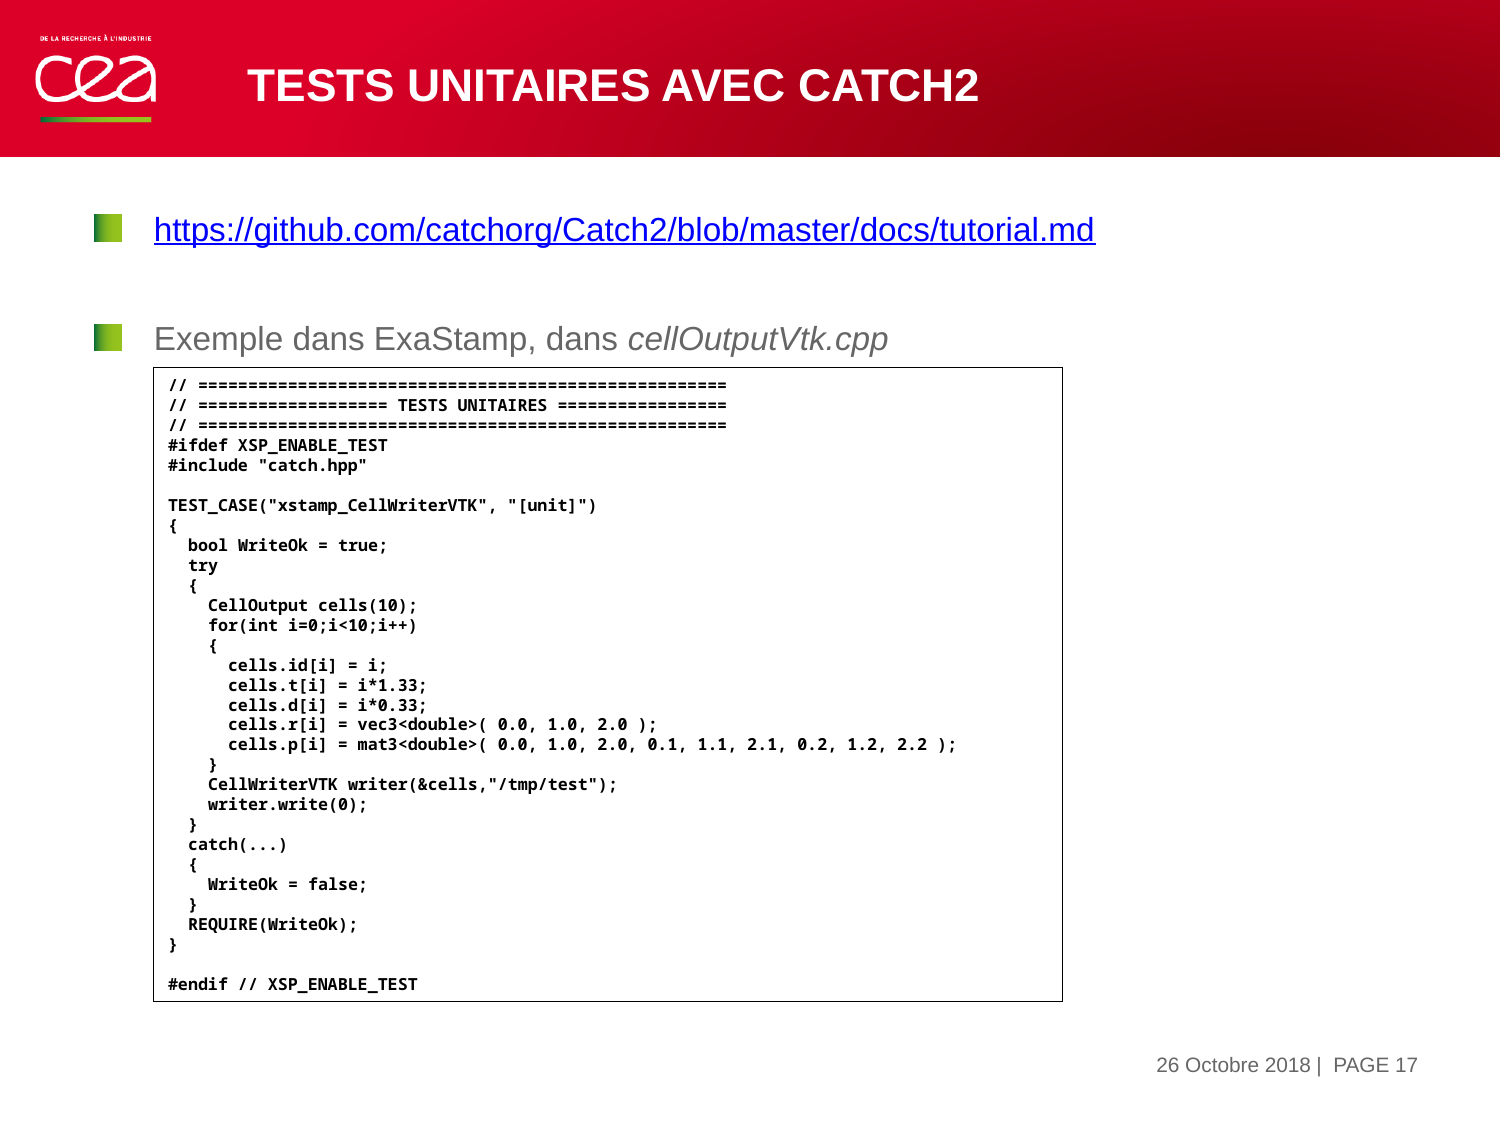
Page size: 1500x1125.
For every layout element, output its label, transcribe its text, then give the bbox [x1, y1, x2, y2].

title Tests unitaires avec catch2 [247, 8, 1436, 158]
list https://github.com/catchorg/Catch2/blob/master/docs/tutorial.md Exemple dans ExaStamp, dans cellOutputVtk.cpp [94, 208, 1436, 1024]
picture [0, 0, 1500, 157]
text_box // ===================================================== // =================== TESTS UNITAIRES ================= // ===================================================== #ifdef XSP_ENABLE_TEST #include "catch.hpp" TEST_CASE("xstamp_CellWriterVTK", "[unit]") { bool WriteOk = true; try { CellOutput cells(10); for(int i=0;i<10;i++) { cells.id[i] = i; cells.t[i] = i*1.33; cells.d[i] = i*0.33; cells.r[i] = vec3<double>( 0.0, 1.0, 2.0 ); cells.p[i] = mat3<double>( 0.0, 1.0, 2.0, 0.1, 1.1, 2.1, 0.2, 1.2, 2.2 ); } CellWriterVTK writer(&cells,"/tmp/test"); writer.write(0); } catch(...) { WriteOk = false; } REQUIRE(WriteOk); } #endif // XSP_ENABLE_TEST [153, 367, 1063, 1002]
slide_number | PAGE <number> [1316, 1034, 1500, 1094]
footer 26 Octobre 2018 [336, 1034, 1311, 1095]
